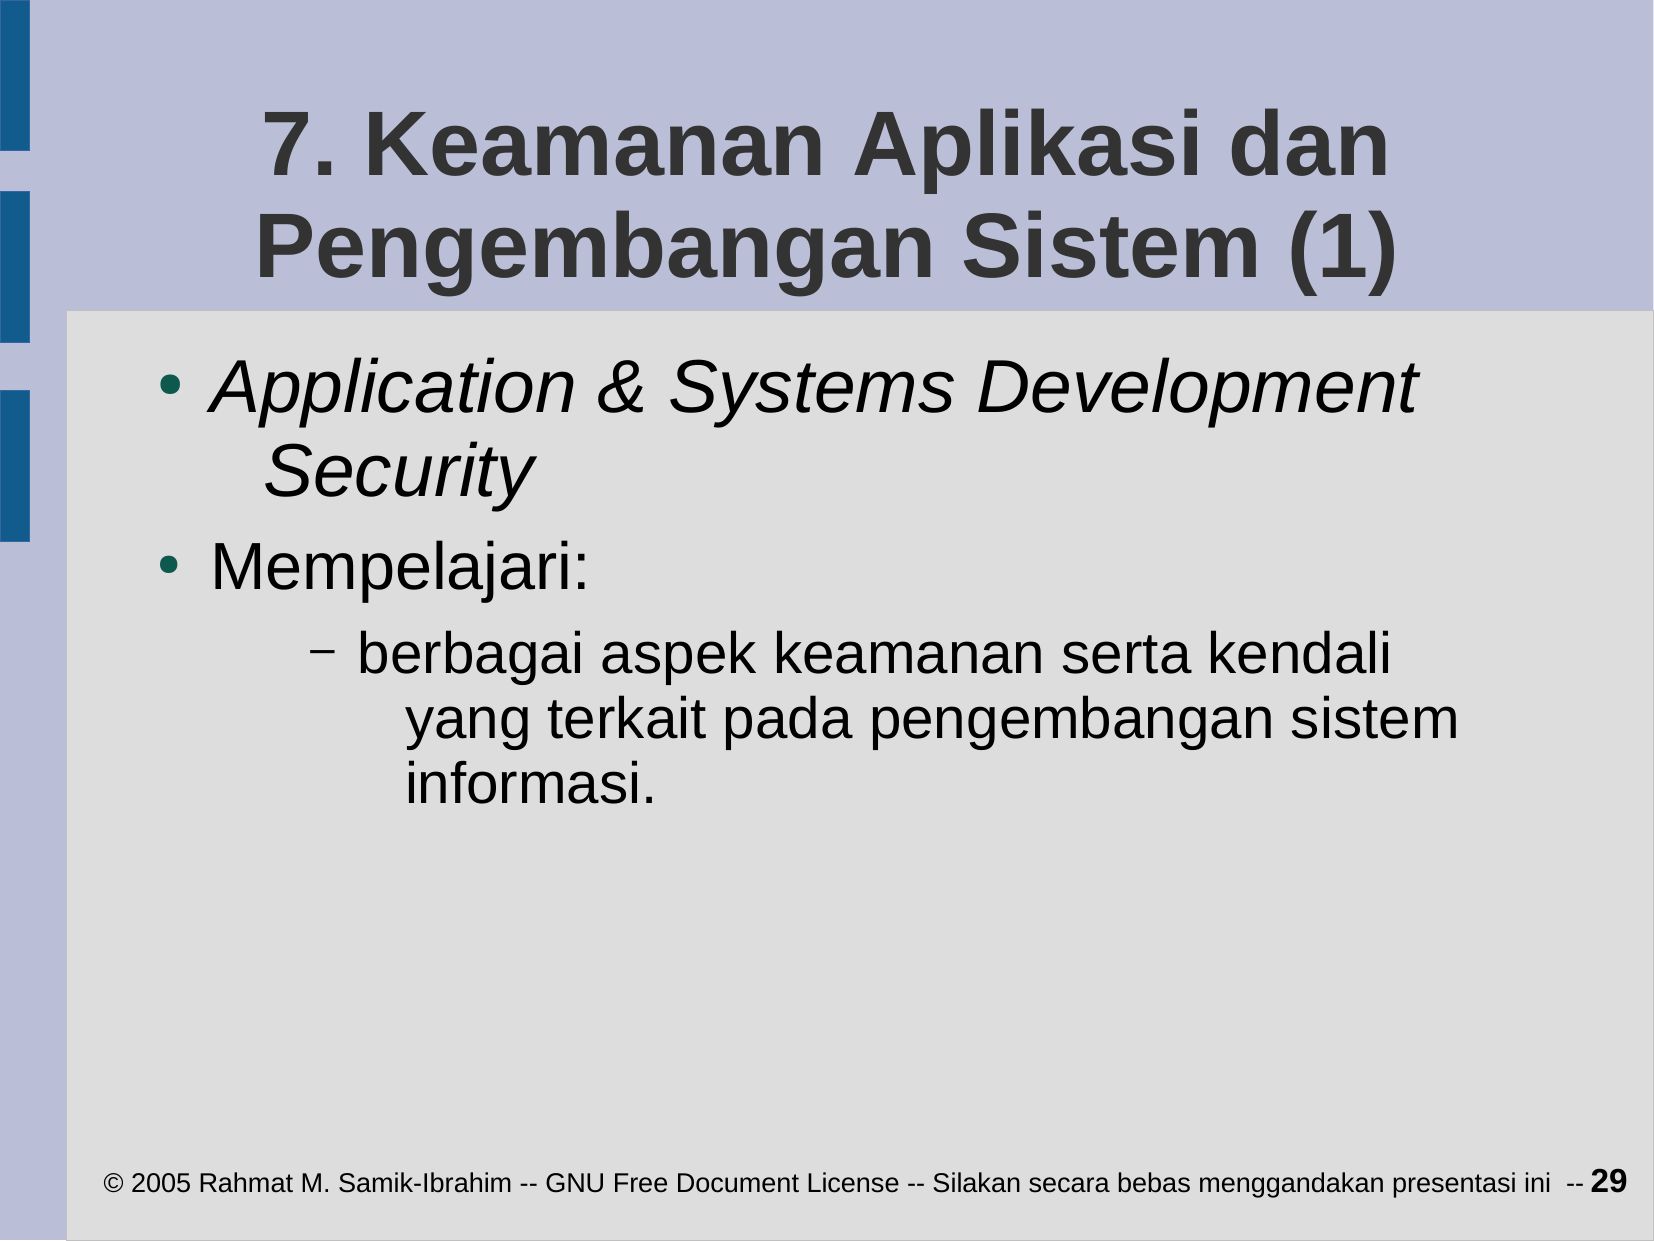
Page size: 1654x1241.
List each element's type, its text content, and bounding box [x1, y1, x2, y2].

list Application & Systems Development Security Mempelajari: berbagai aspek keamanan serta kendali yang terkait pada pengembangan sistem informasi. [121, 344, 1534, 1127]
title 7. Keamanan Aplikasi dan Pengembangan Sistem (1) [121, 91, 1534, 299]
